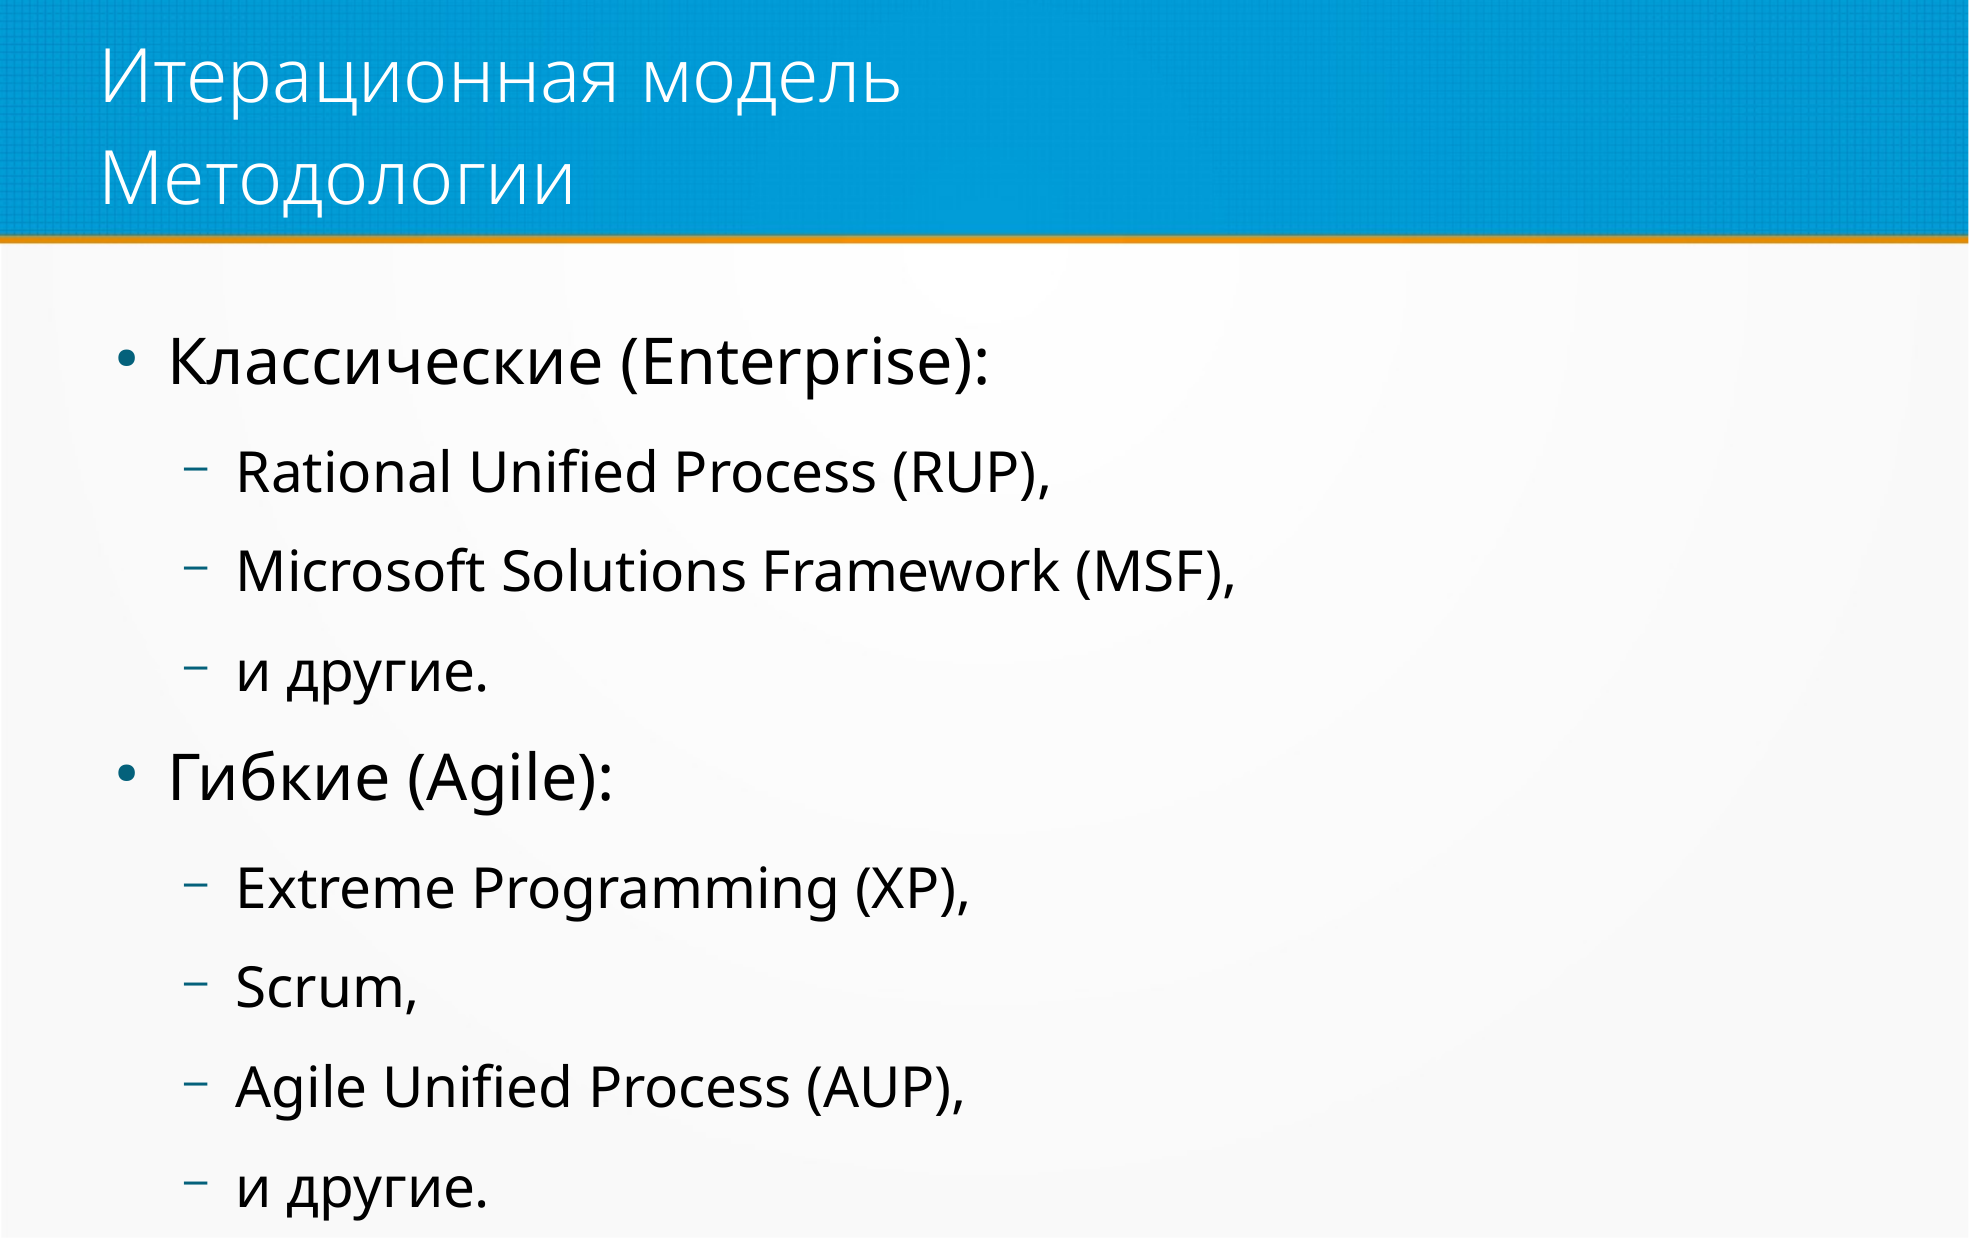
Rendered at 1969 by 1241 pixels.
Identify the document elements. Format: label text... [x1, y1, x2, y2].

picture [0, 233, 1969, 1241]
title Итерационная модель Методологии [98, 19, 1870, 227]
list Классические (Enterprise): Rational Unified Process (RUP), Microsoft Solutions Framework (MSF), и другие. Гибкие (Agile): Extreme Programming (XP), Scrum, Agile Unified Process (AUP), и другие. [98, 315, 1969, 1229]
